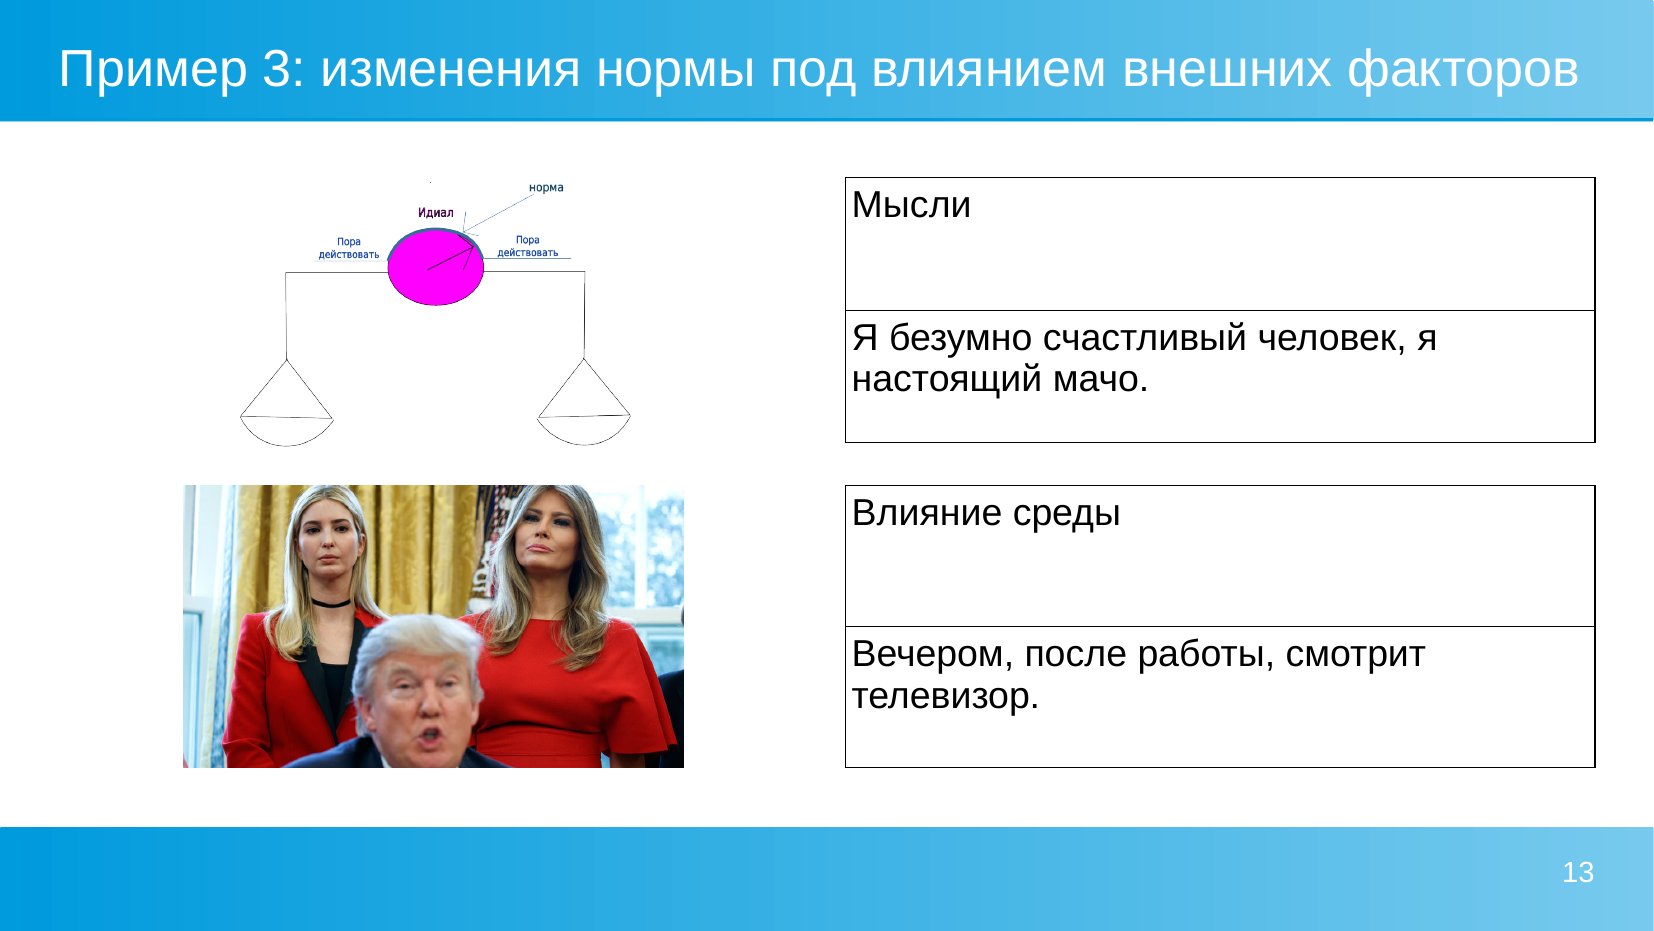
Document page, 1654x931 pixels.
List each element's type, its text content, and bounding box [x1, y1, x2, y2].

table_cell Я безумно счастливый человек, я настоящий мачо. [846, 311, 1594, 442]
table_header Влияние среды [846, 486, 1594, 626]
title Пример 3: изменения нормы под влиянием внешних факторов [59, 29, 1595, 108]
picture [234, 177, 633, 459]
picture [183, 485, 684, 768]
table_cell Вечером, после работы, смотрит телевизор. [846, 627, 1594, 767]
table_header Мысли [846, 178, 1594, 310]
